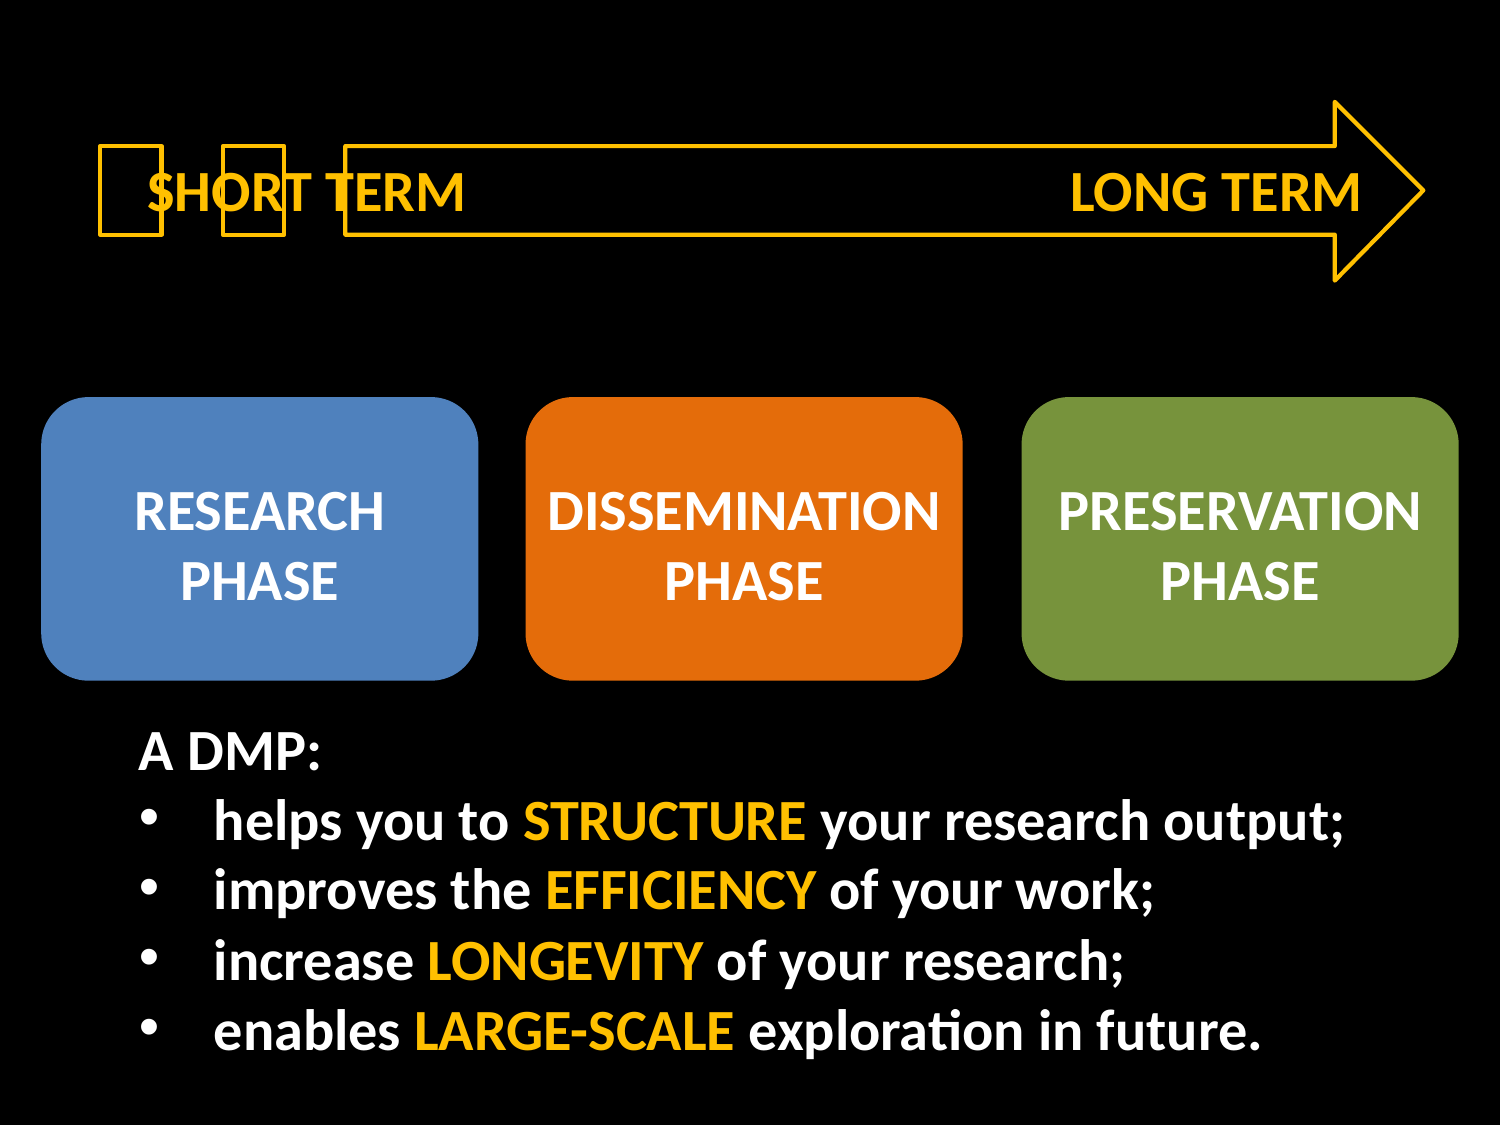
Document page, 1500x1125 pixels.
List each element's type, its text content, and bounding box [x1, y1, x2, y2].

text_box SHORT TERM [123, 145, 491, 232]
text_box [1021, 622, 1459, 681]
text_box A DMP: helps you to STRUCTURE your research output; improves the EFFICIENCY of your work; increase LONGEVITY of your research; enables LARGE-SCALE exploration in future. [123, 704, 1400, 1073]
text_box [525, 397, 963, 465]
text_box PRESERVATION PHASE [1021, 465, 1459, 622]
text_box [41, 397, 479, 681]
text_box RESEARCH PHASE [76, 465, 443, 622]
text_box LONG TERM [1033, 145, 1400, 232]
text_box DISSEMINATION PHASE [525, 465, 963, 622]
text_box [1021, 397, 1459, 465]
text_box [525, 622, 963, 681]
